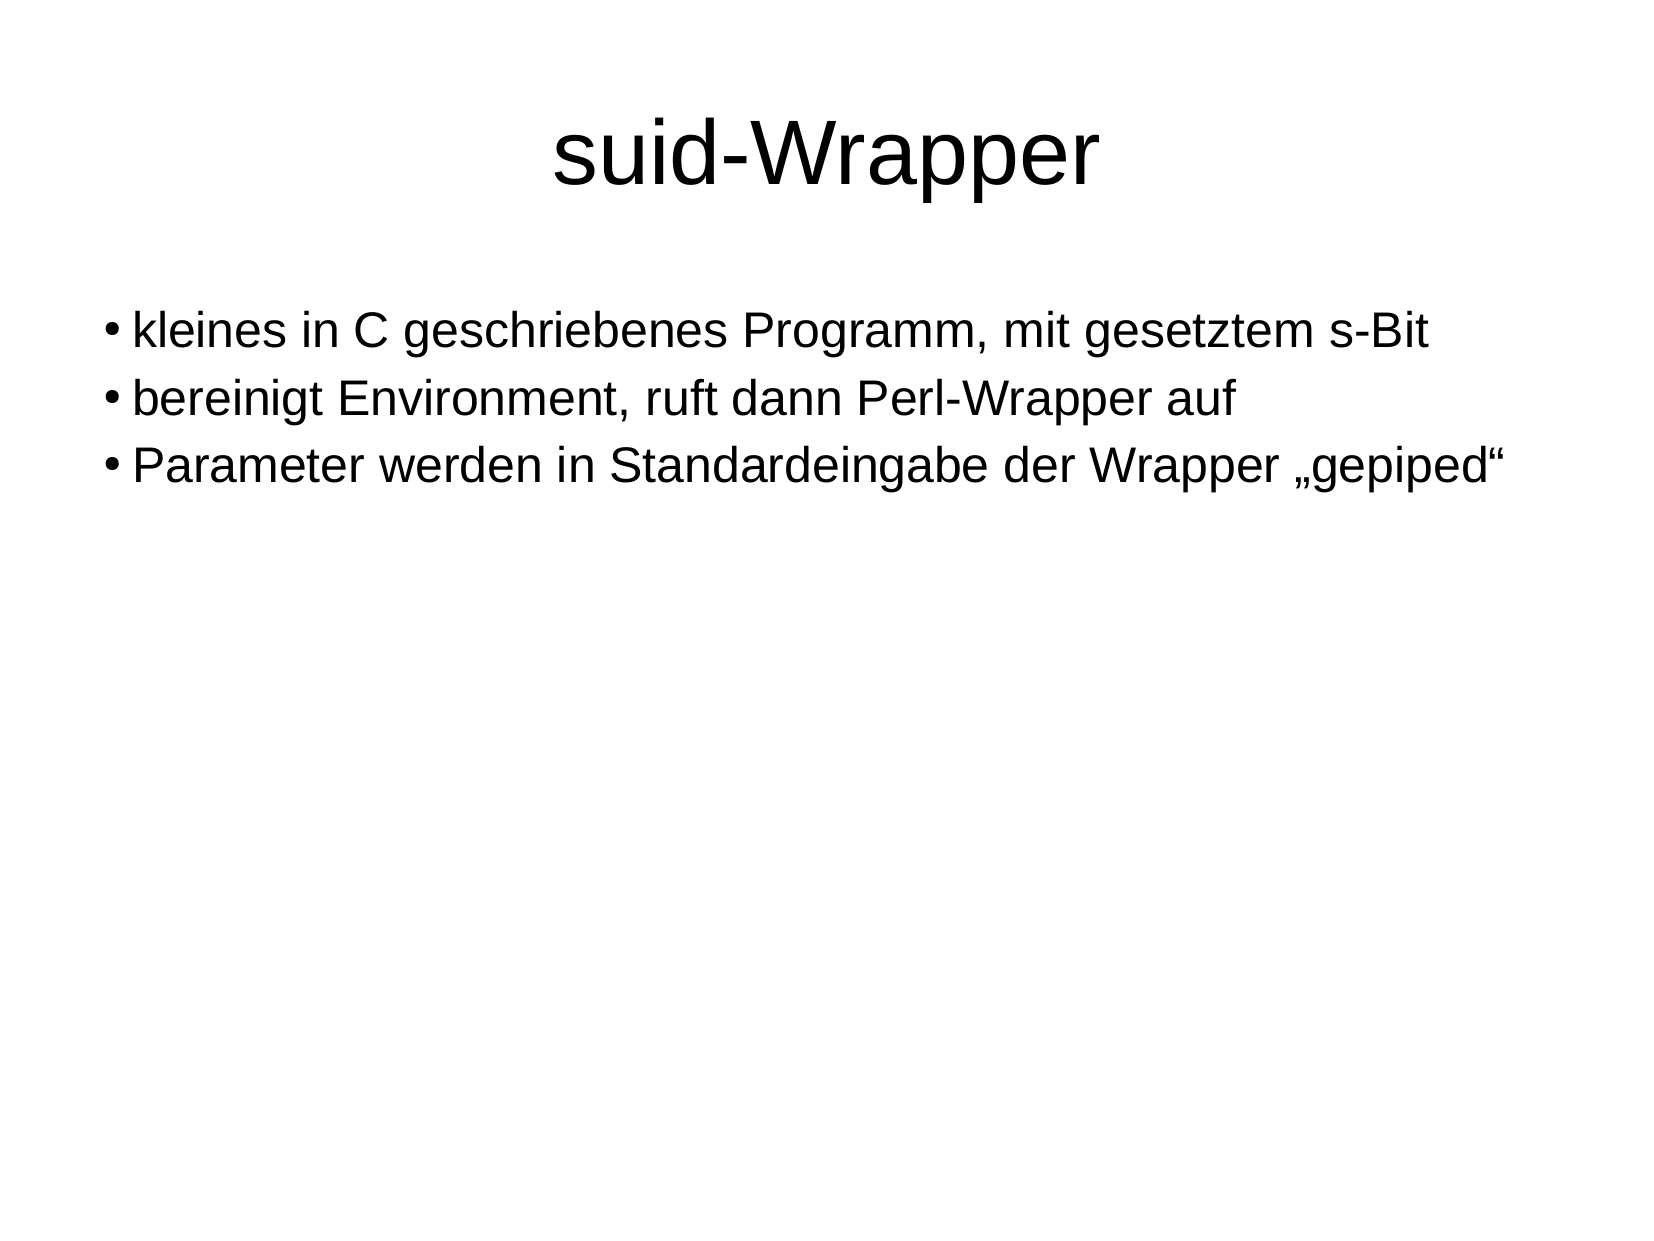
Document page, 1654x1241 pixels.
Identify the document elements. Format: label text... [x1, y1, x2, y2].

title suid-Wrapper [82, 49, 1571, 257]
text_box kleines in C geschriebenes Programm, mit gesetztem s-Bit bereinigt Environment, ruft dann Perl-Wrapper auf Parameter werden in Standardeingabe der Wrapper „gepiped“ [88, 295, 1565, 501]
